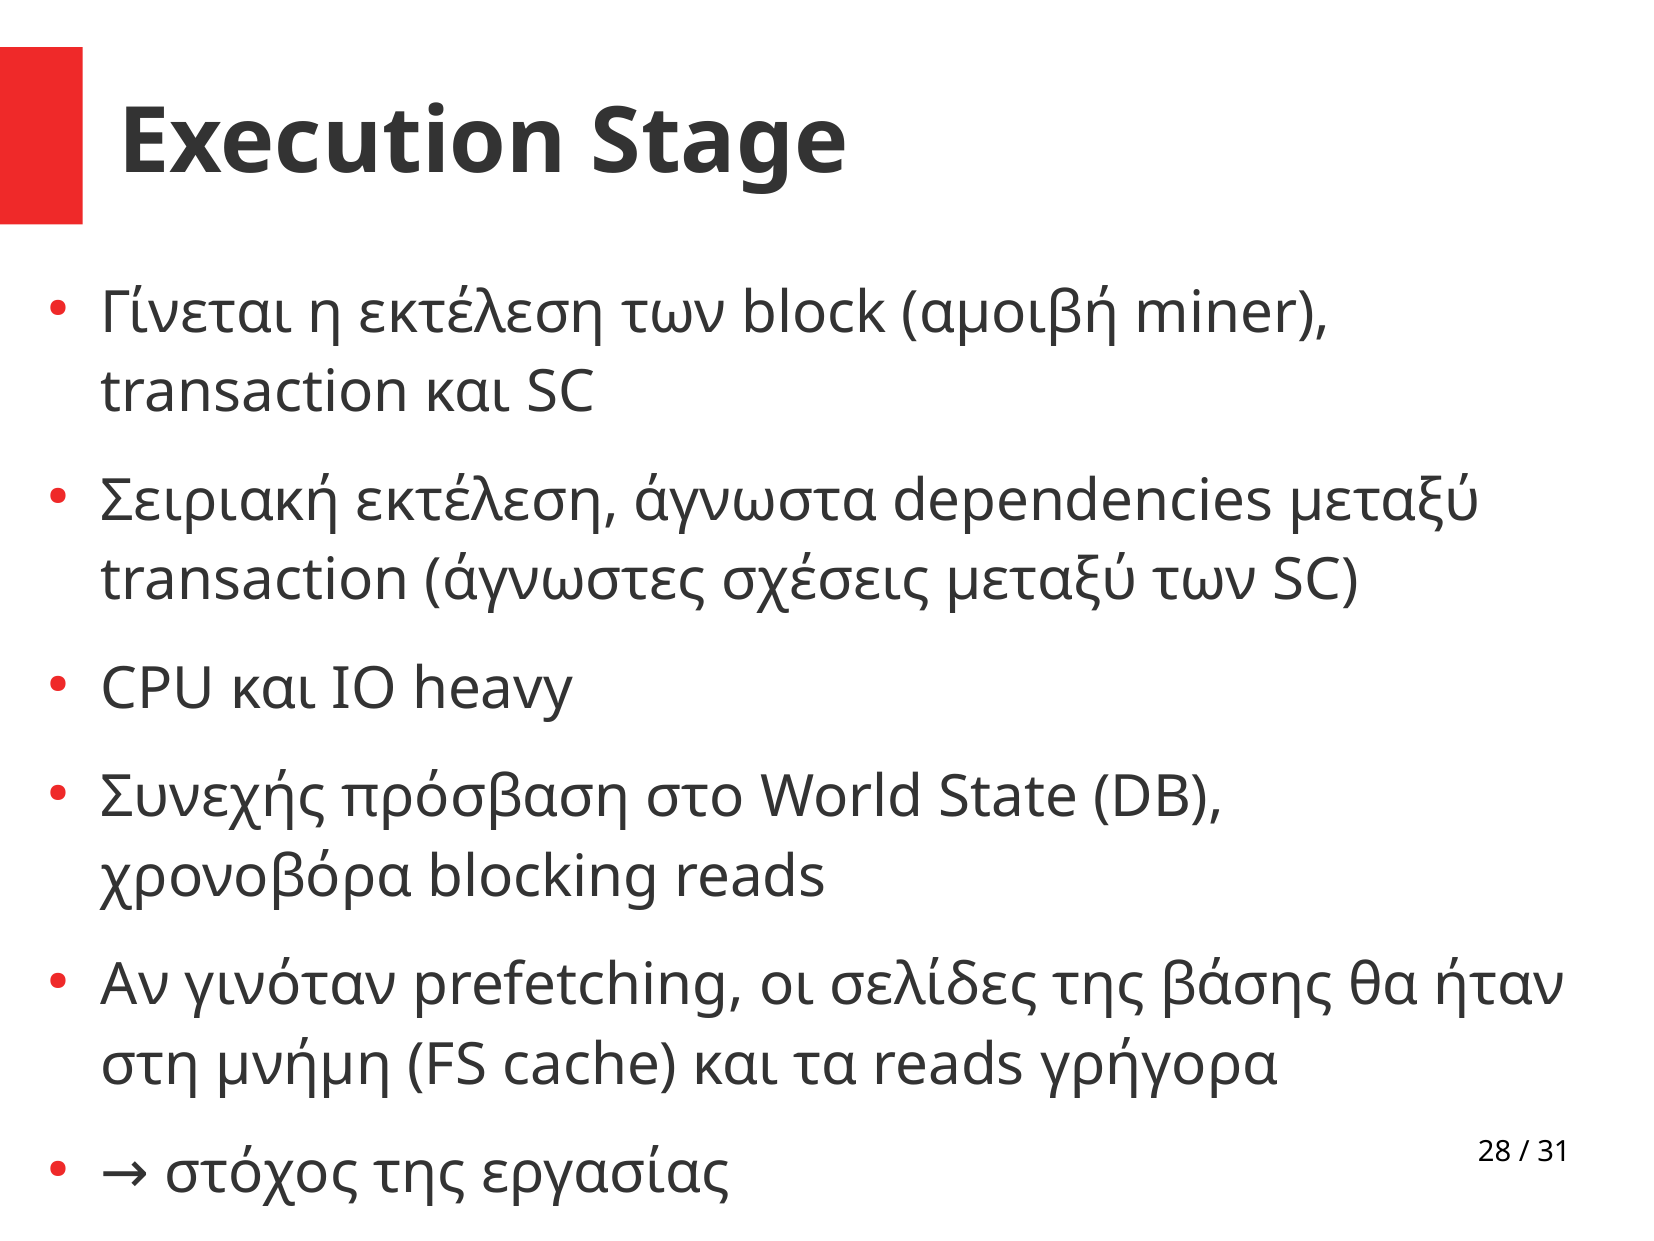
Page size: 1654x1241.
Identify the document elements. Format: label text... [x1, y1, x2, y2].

list Γίνεται η εκτέλεση των block (αμοιβή miner), transaction και SC Σειριακή εκτέλεση, άγνωστα dependencies μεταξύ transaction (άγνωστες σχέσεις μεταξύ των SC) CPU και IO heavy Συνεχής πρόσβαση στο World State (DB), χρονοβόρα blocking reads Αν γινόταν prefetching, οι σελίδες της βάσης θα ήταν στη μνήμη (FS cache) και τα reads γρήγορα → στόχος της εργασίας [30, 270, 1621, 1066]
title Execution Stage [118, 33, 1571, 241]
